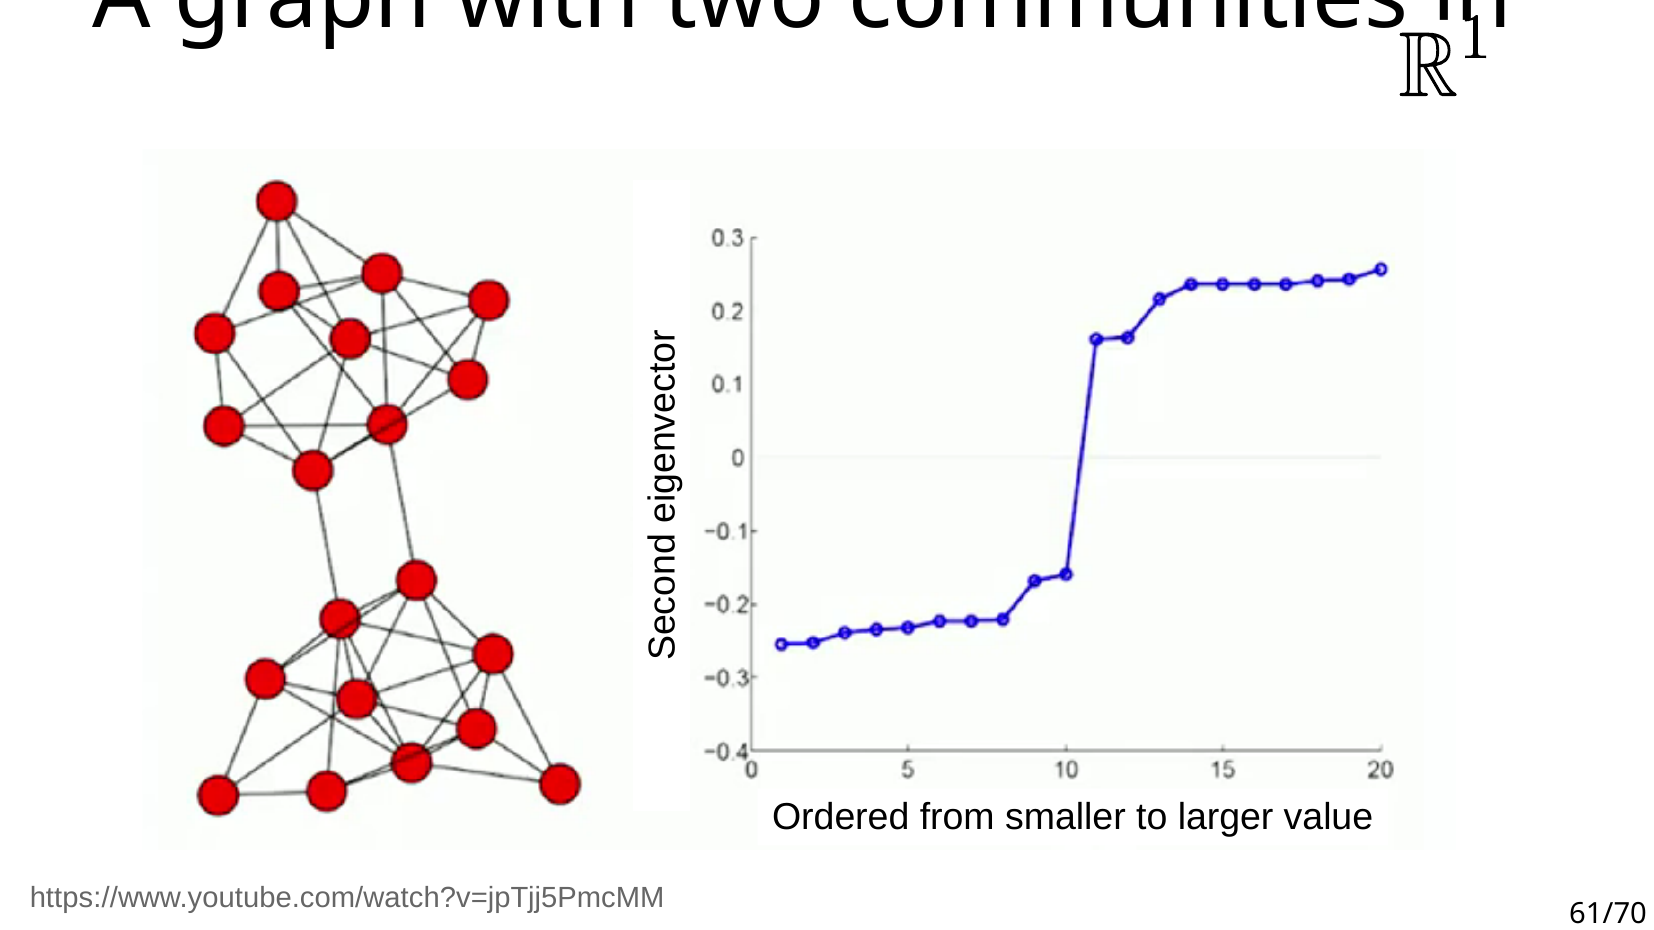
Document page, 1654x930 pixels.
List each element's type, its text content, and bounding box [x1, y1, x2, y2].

text_box Ordered from smaller to larger value [757, 788, 1389, 846]
text_box https://www.youtube.com/watch?v=jpTjj5PmcMM [15, 873, 706, 921]
title A graph with two communities in [82, 0, 1571, 120]
text_box Second eigenvector [633, 180, 691, 811]
picture [142, 149, 1456, 850]
text_box [1399, 15, 1487, 97]
